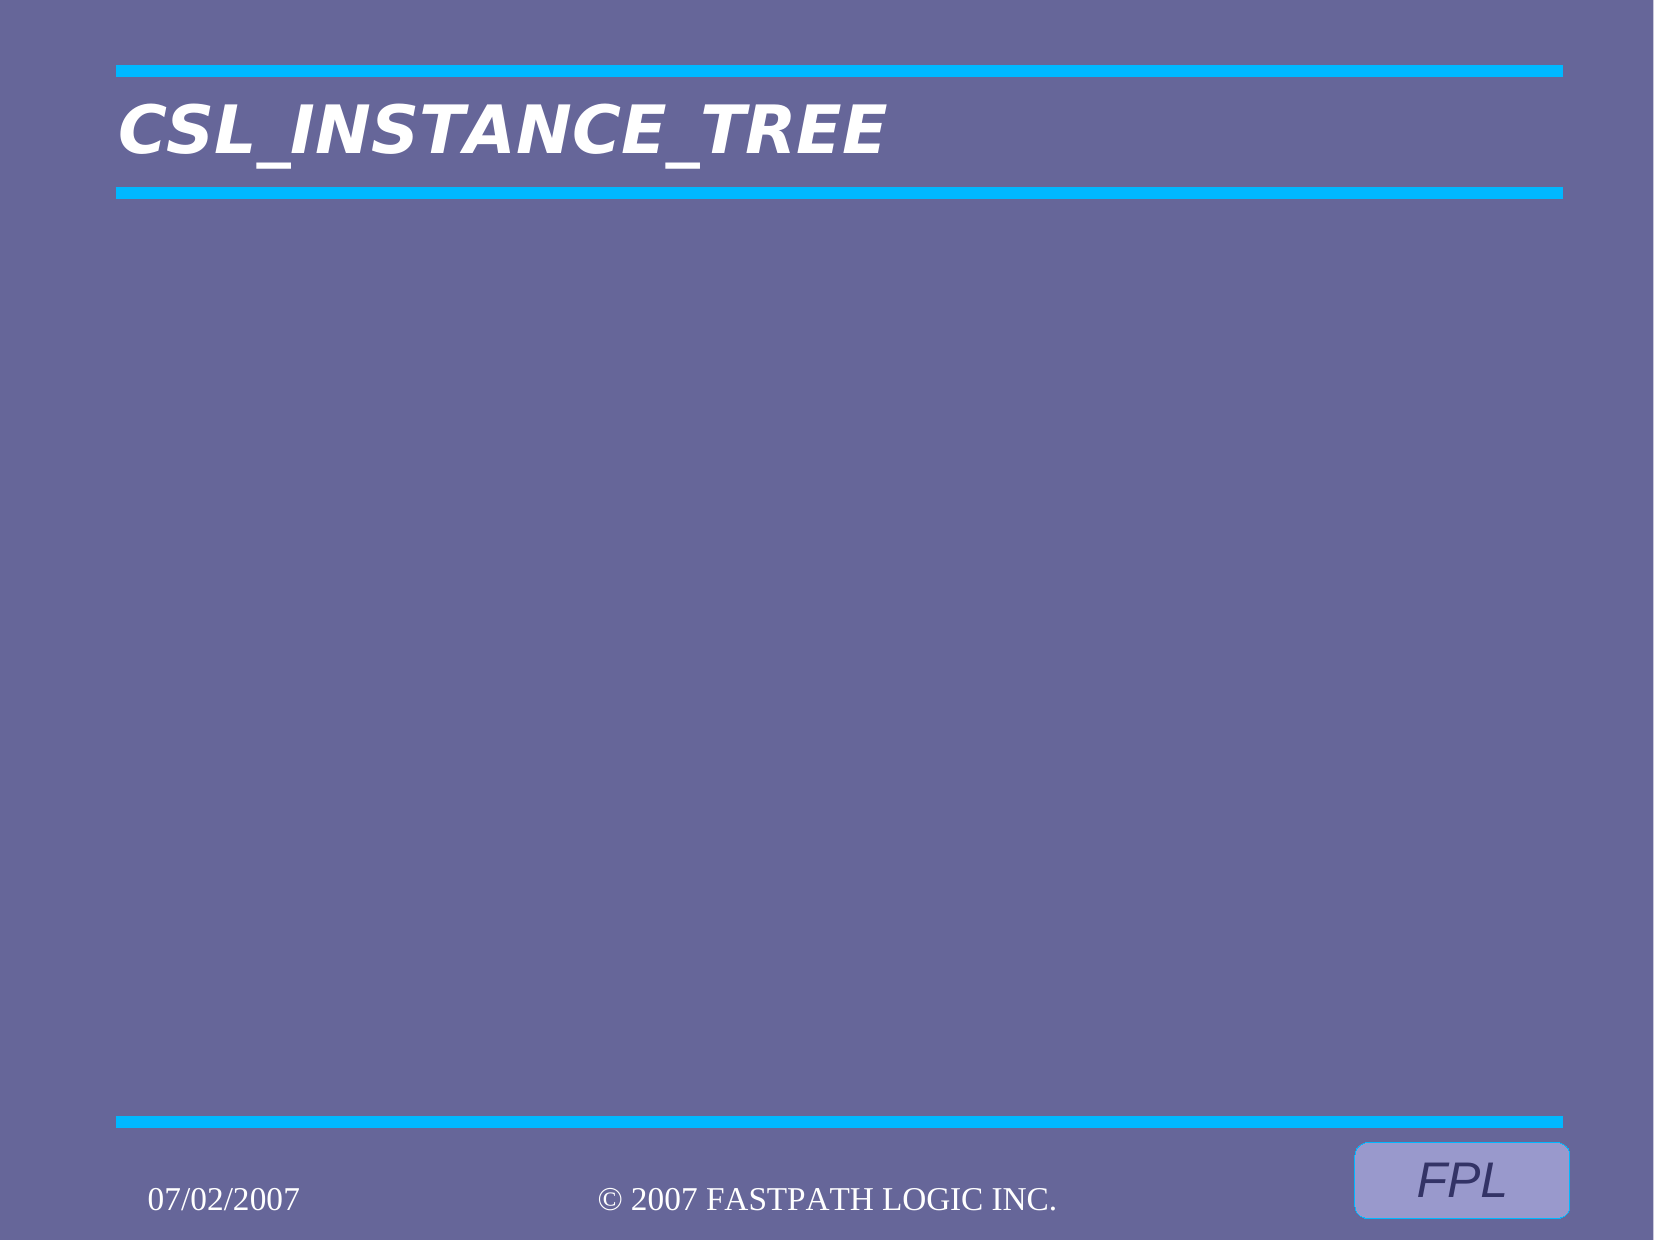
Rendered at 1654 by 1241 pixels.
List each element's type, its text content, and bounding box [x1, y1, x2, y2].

title CSL_INSTANCE_TREE [118, 41, 1531, 219]
